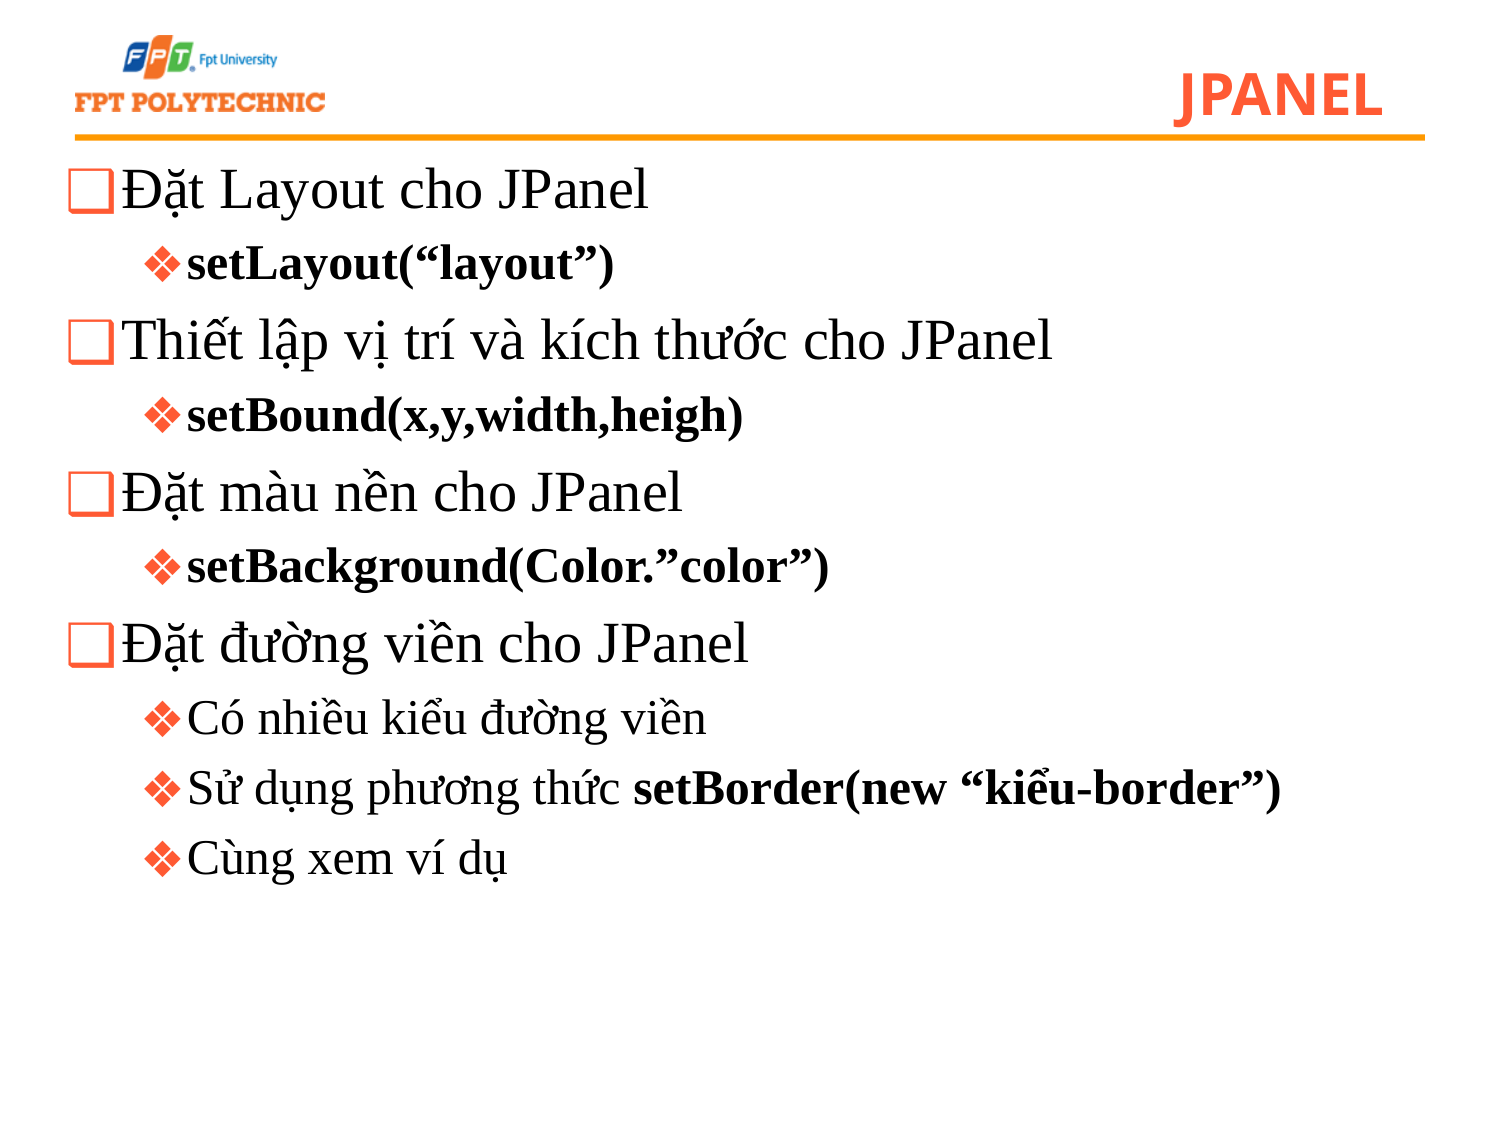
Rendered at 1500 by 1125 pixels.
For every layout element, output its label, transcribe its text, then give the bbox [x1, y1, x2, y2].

text_box JPanel [49, 41, 1400, 143]
picture [75, 35, 325, 41]
list Đặt Layout cho JPanel setLayout(“layout”) Thiết lập vị trí và kích thước cho JPanel setBound(x,y,width,heigh) Đặt màu nền cho JPanel setBackground(Color.”color”) Đặt đường viền cho JPanel Có nhiều kiểu đường viền Sử dụng phương thức setBorder(new “kiểu-border”) Cùng xem ví dụ [50, 142, 1400, 1005]
